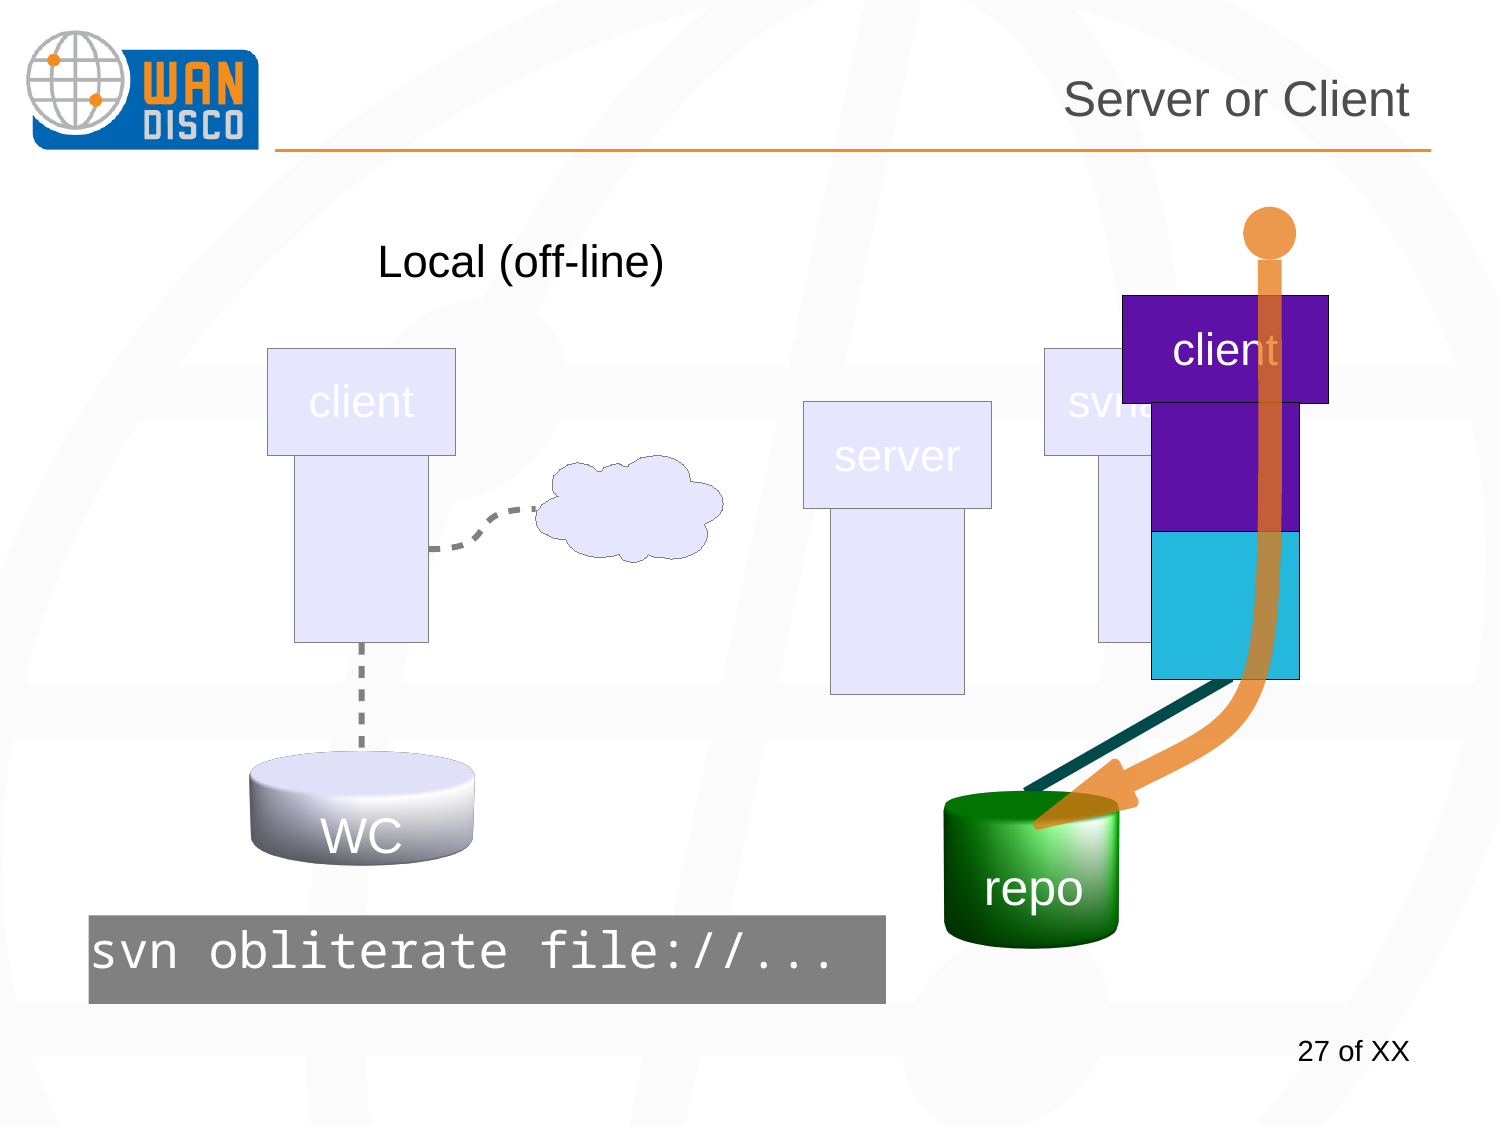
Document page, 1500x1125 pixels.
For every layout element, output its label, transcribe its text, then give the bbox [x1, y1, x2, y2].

text_box client [1282, 295, 1329, 404]
text_box [1098, 402, 1258, 680]
text_box svnadmin [1044, 348, 1151, 456]
text_box Local (off-line) [377, 236, 768, 288]
text_box svn obliterate file://... [88, 915, 886, 1004]
text_box server [803, 401, 992, 509]
text_box WC [242, 808, 482, 864]
title Server or Client [265, 37, 1425, 156]
text_box repo [943, 860, 1125, 916]
text_box [1267, 402, 1300, 680]
text_box [294, 455, 429, 643]
text_box [535, 455, 724, 563]
text_box client [267, 348, 456, 456]
text_box [830, 508, 965, 695]
text_box client [1122, 295, 1258, 404]
picture [0, 0, 1500, 1125]
